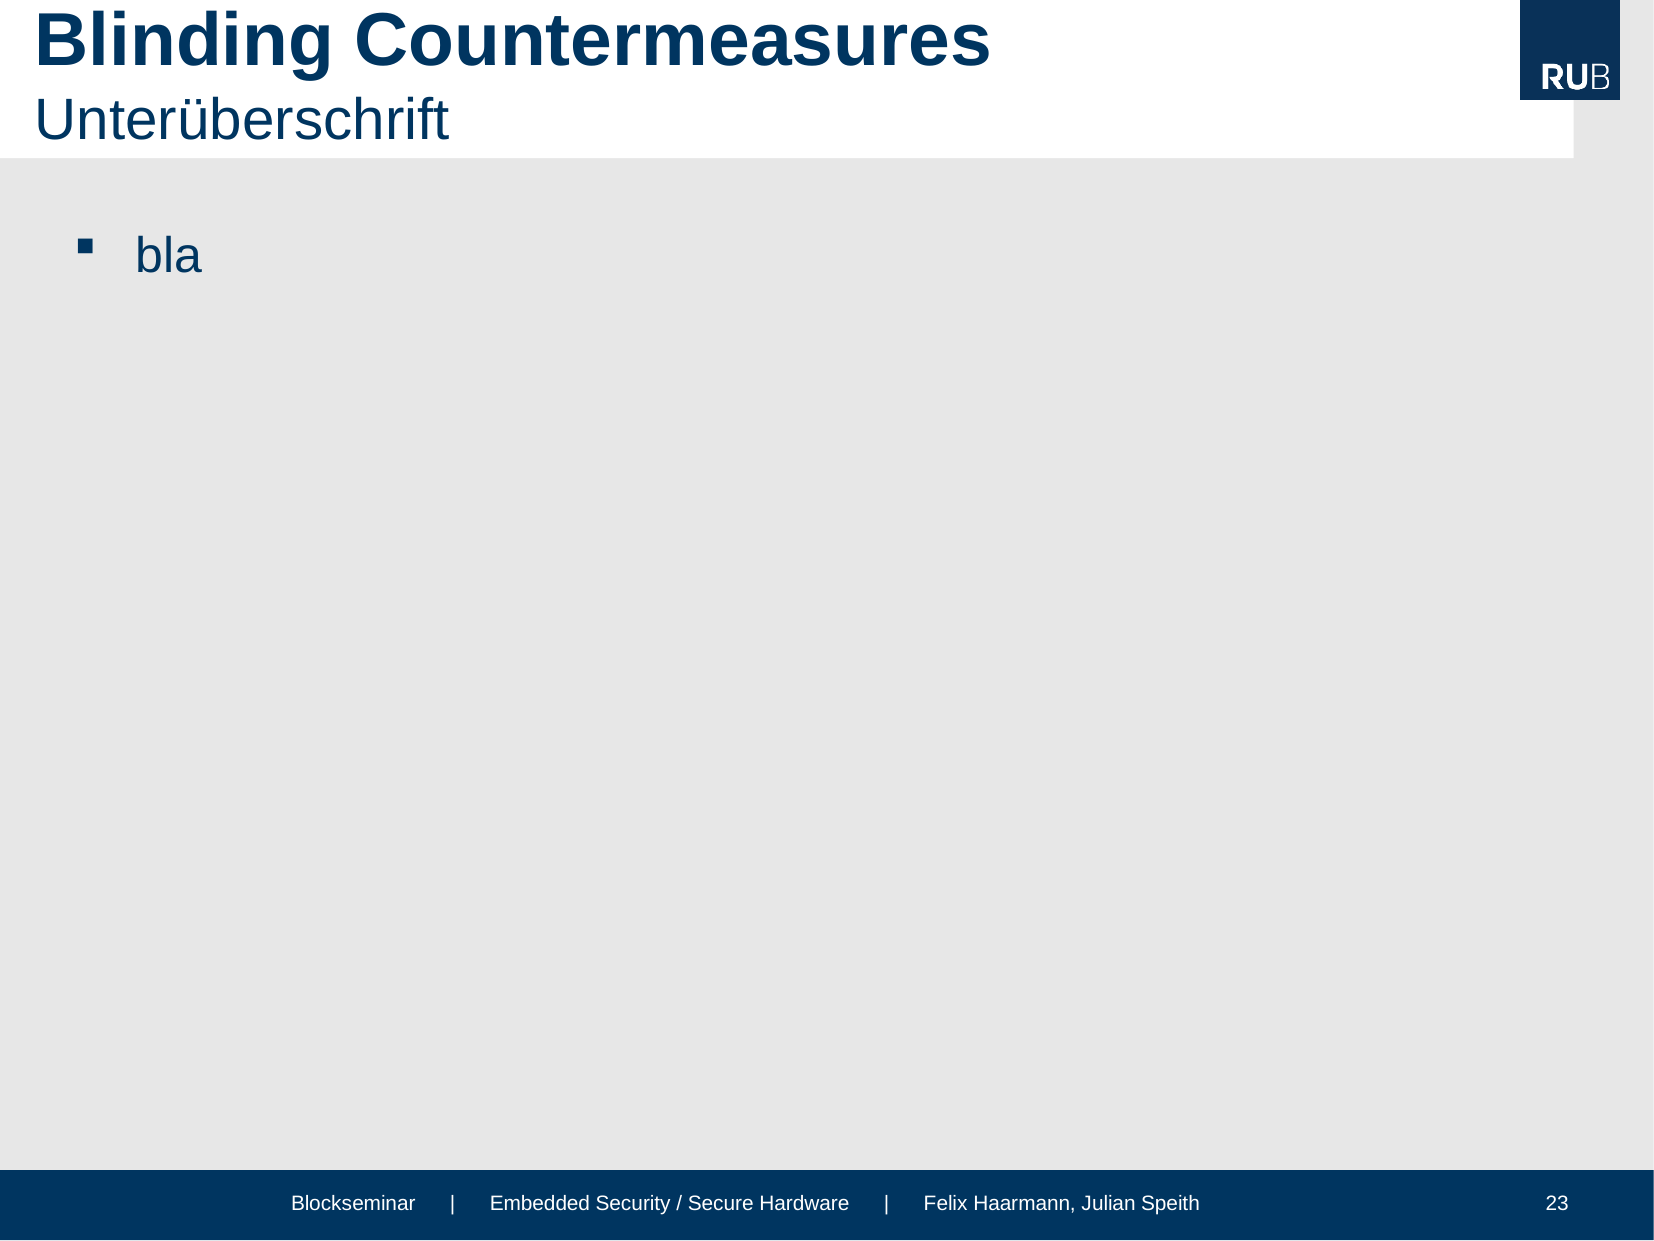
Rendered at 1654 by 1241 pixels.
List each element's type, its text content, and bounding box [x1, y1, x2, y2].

title Blinding Countermeasures Unterüberschrift [20, 0, 1507, 149]
picture [1520, 0, 1620, 100]
list bla [58, 214, 1542, 1114]
